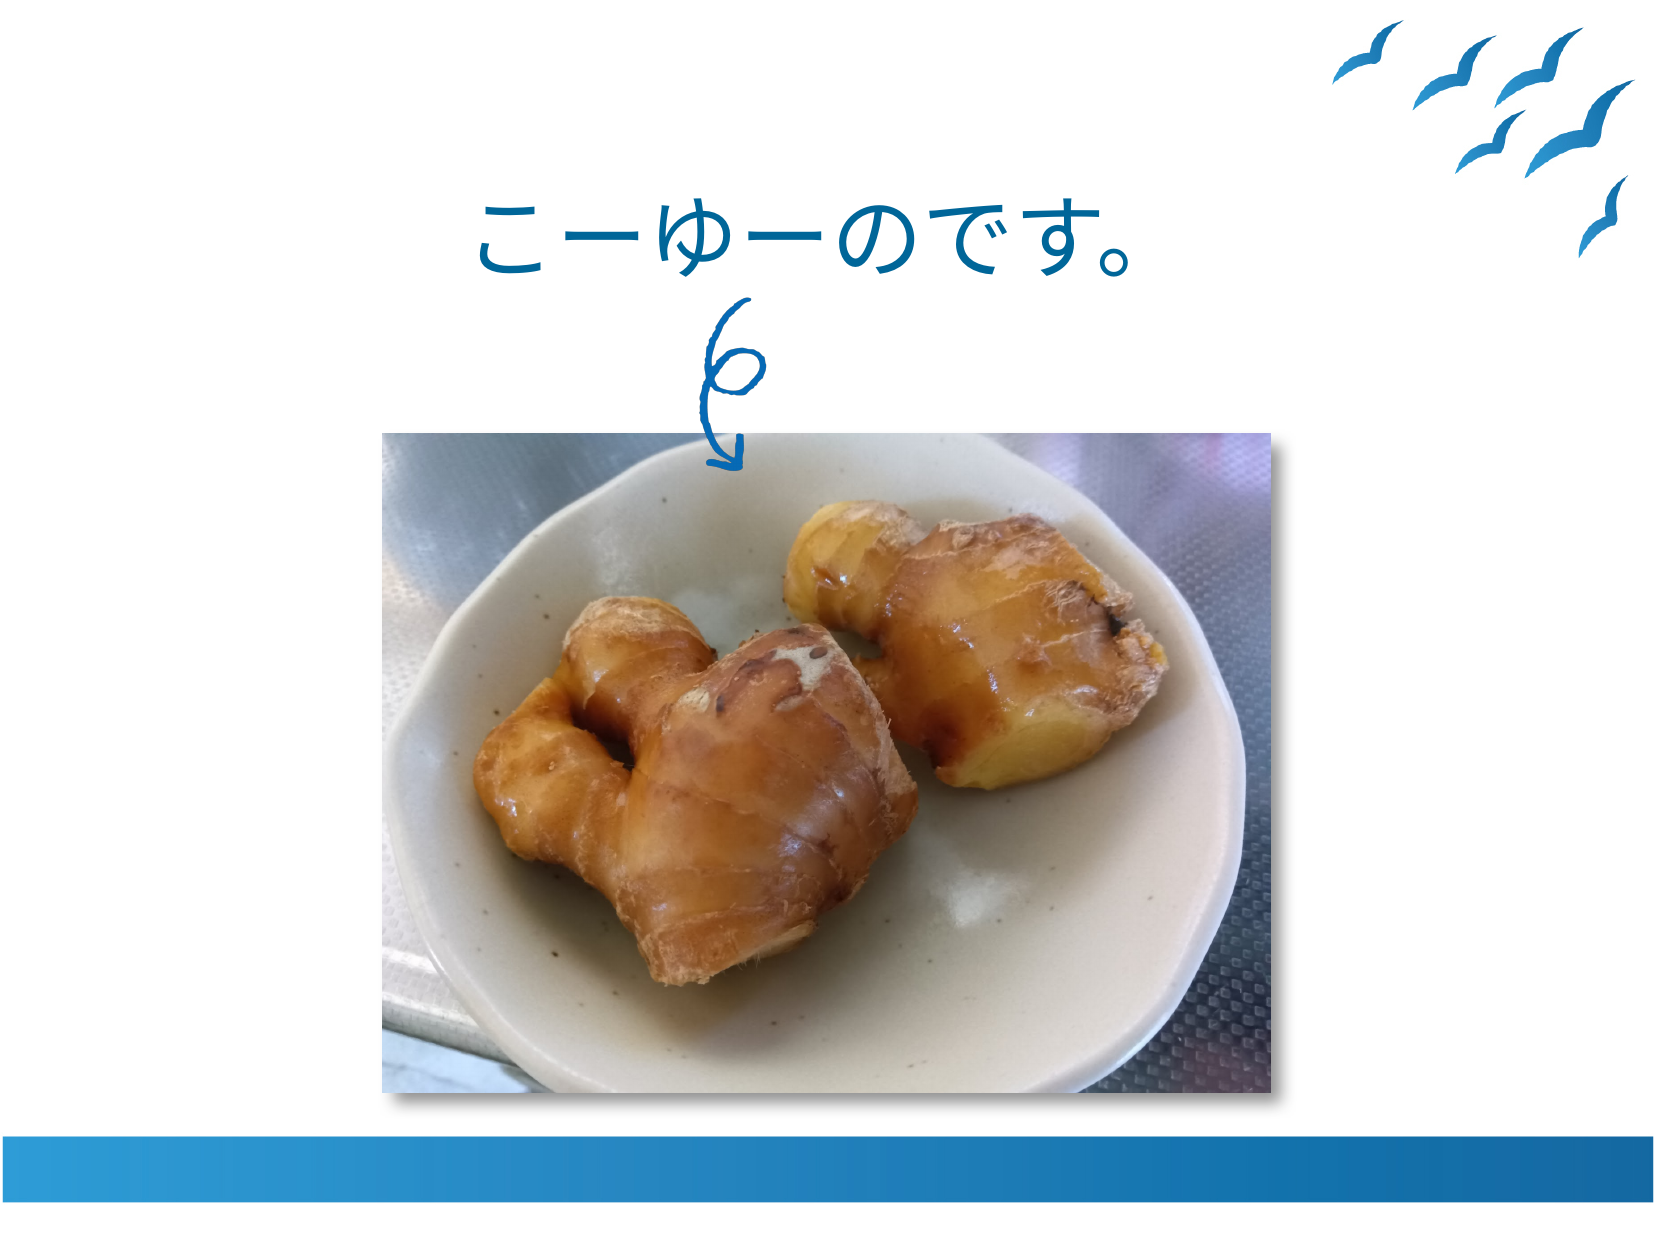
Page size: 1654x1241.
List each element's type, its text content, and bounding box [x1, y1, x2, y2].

picture [0, 0, 1654, 1241]
title こーゆーのです。 [147, 165, 1506, 299]
